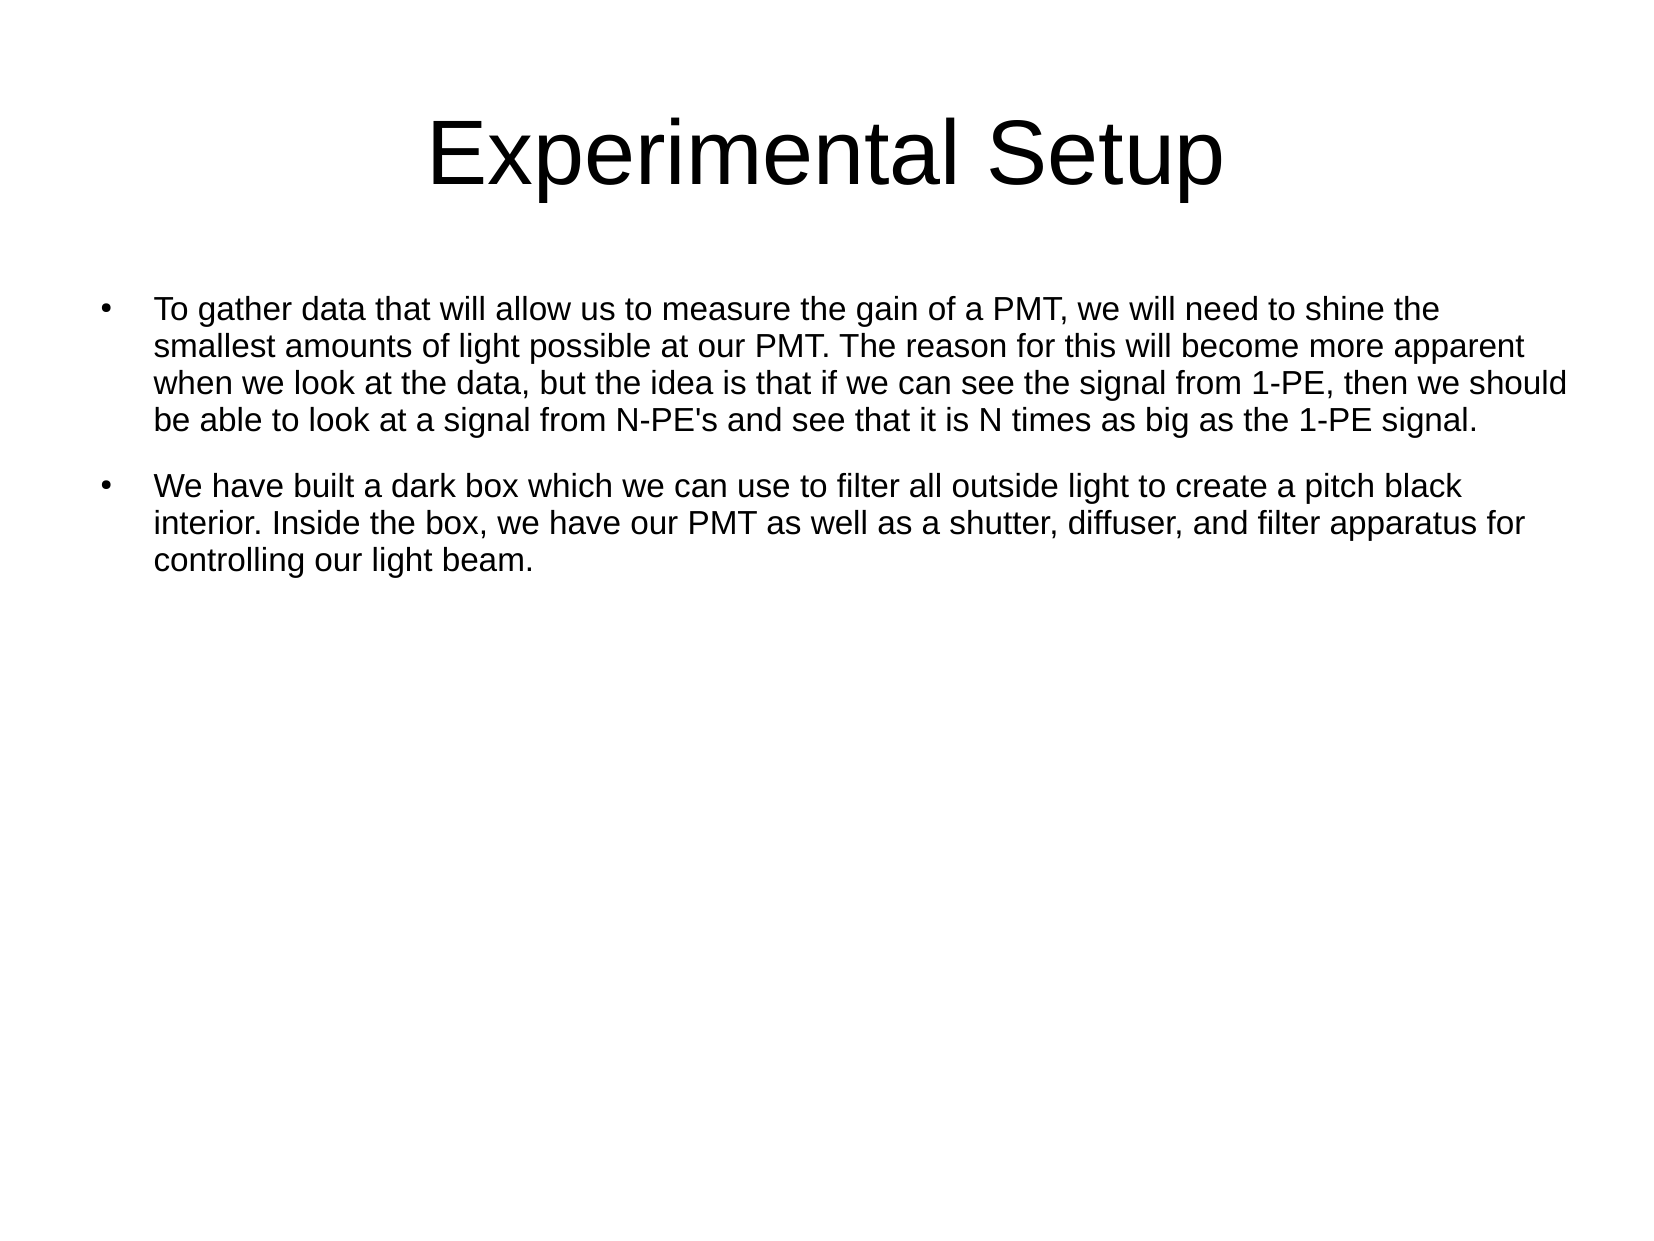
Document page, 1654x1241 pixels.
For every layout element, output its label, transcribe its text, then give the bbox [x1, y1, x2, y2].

list To gather data that will allow us to measure the gain of a PMT, we will need to shine the smallest amounts of light possible at our PMT. The reason for this will become more apparent when we look at the data, but the idea is that if we can see the signal from 1-PE, then we should be able to look at a signal from N-PE's and see that it is N times as big as the 1-PE signal. We have built a dark box which we can use to filter all outside light to create a pitch black interior. Inside the box, we have our PMT as well as a shutter, diffuser, and filter apparatus for controlling our light beam. [82, 290, 1571, 1010]
title Experimental Setup [82, 49, 1571, 257]
